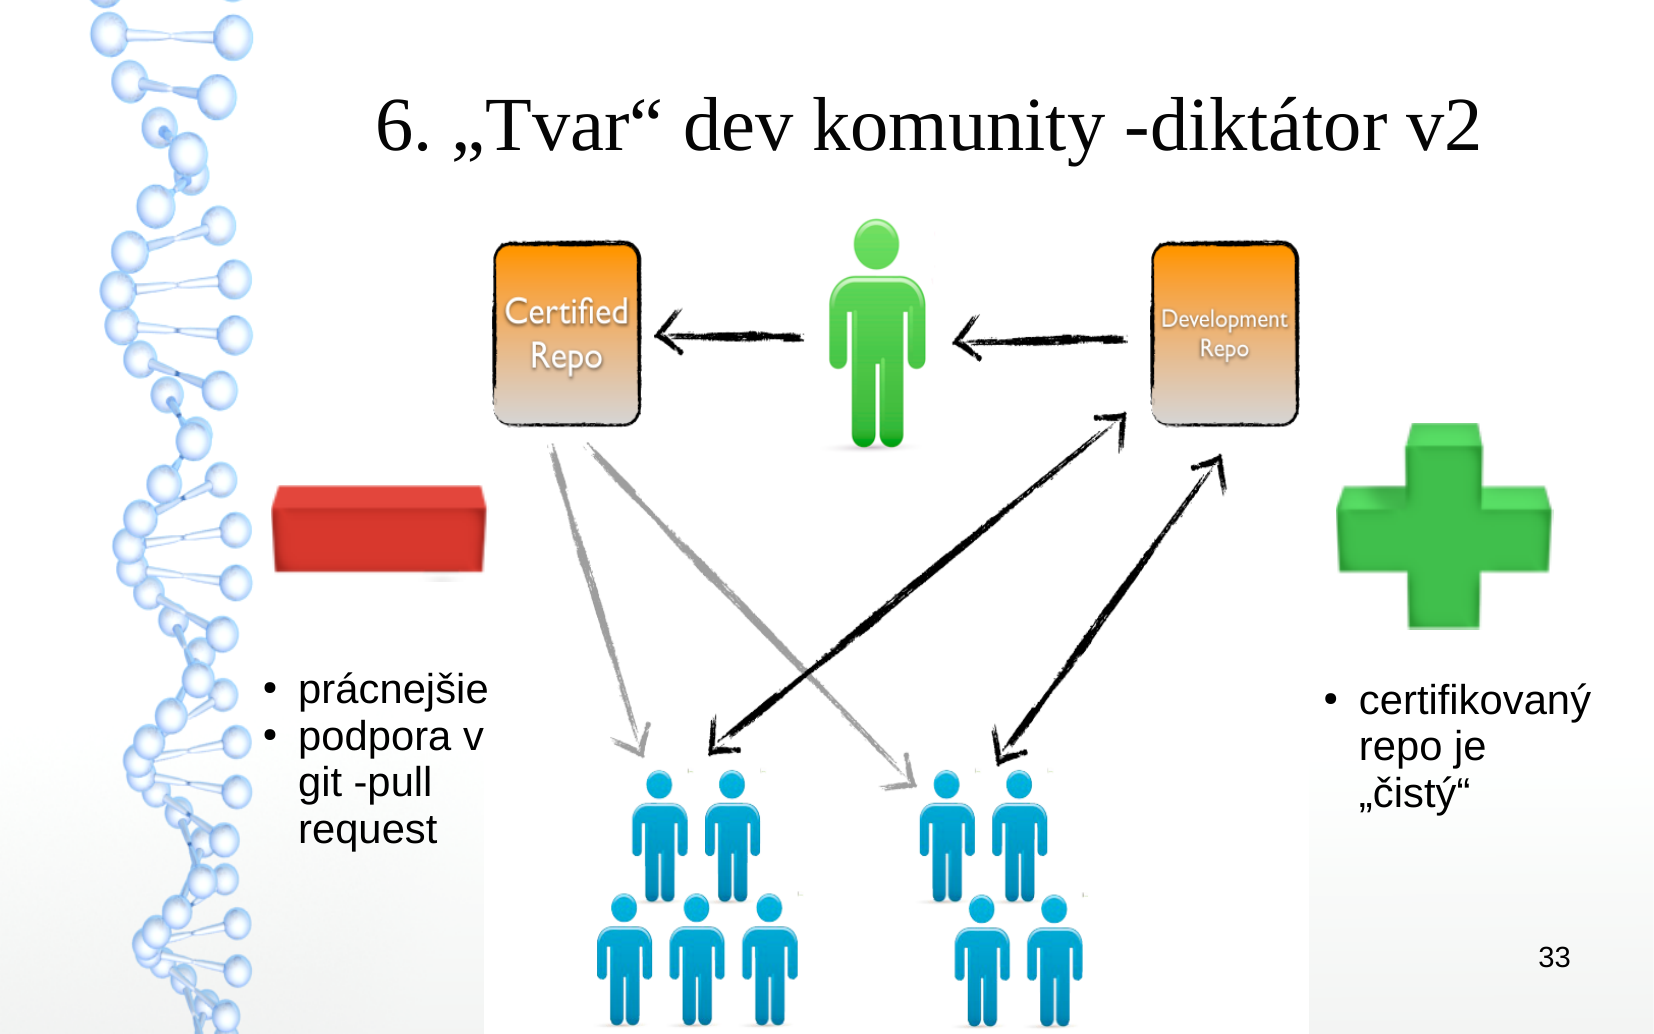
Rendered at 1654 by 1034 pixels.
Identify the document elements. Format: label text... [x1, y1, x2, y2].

text_box certifikovaný repo je „čistý“ [1308, 669, 1619, 824]
text_box prácnejšie podpora v git -pull request [248, 658, 508, 862]
picture [0, 0, 1654, 1034]
title 6. „Tvar“ dev komunity -diktátor v2 [265, 39, 1595, 210]
